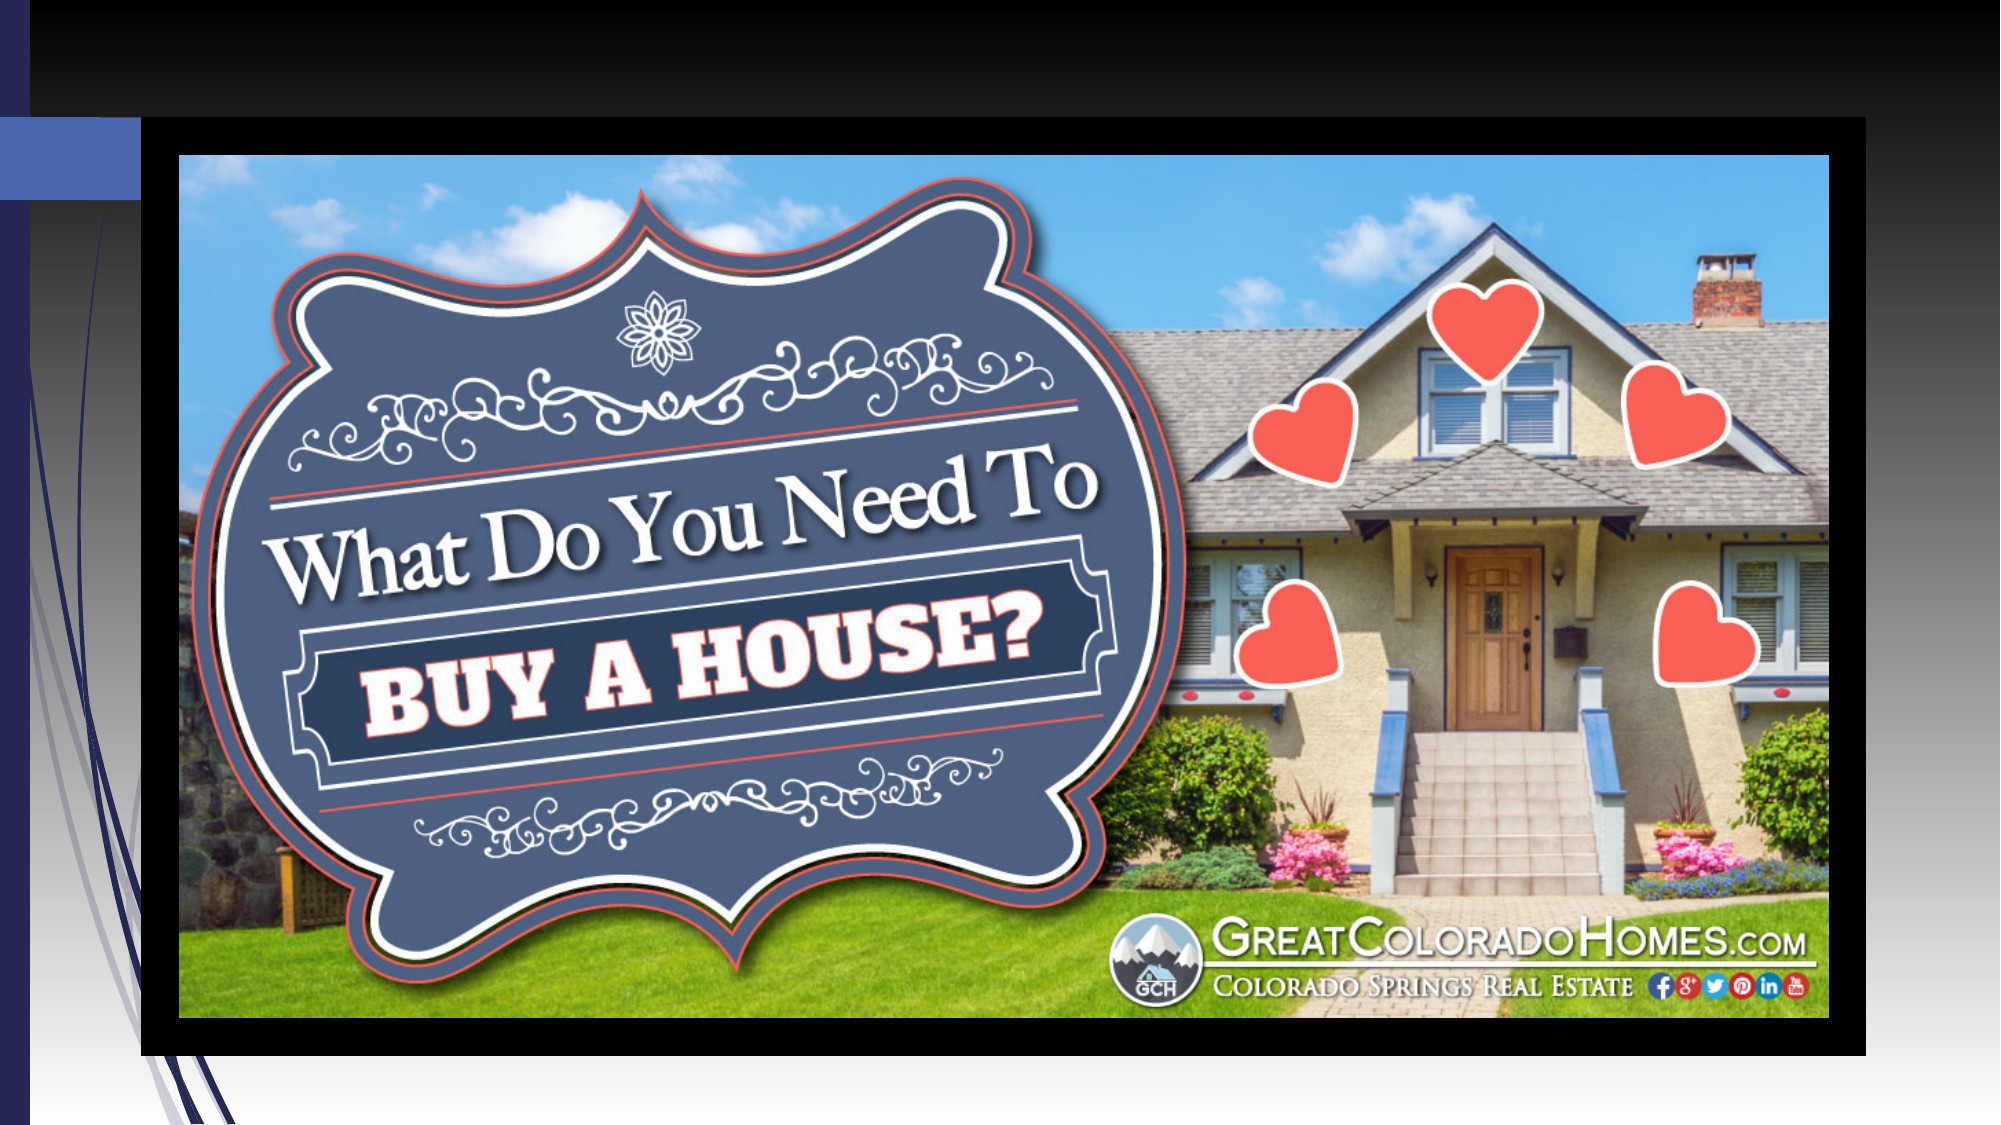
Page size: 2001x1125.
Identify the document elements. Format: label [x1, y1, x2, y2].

picture [178, 154, 1829, 1018]
